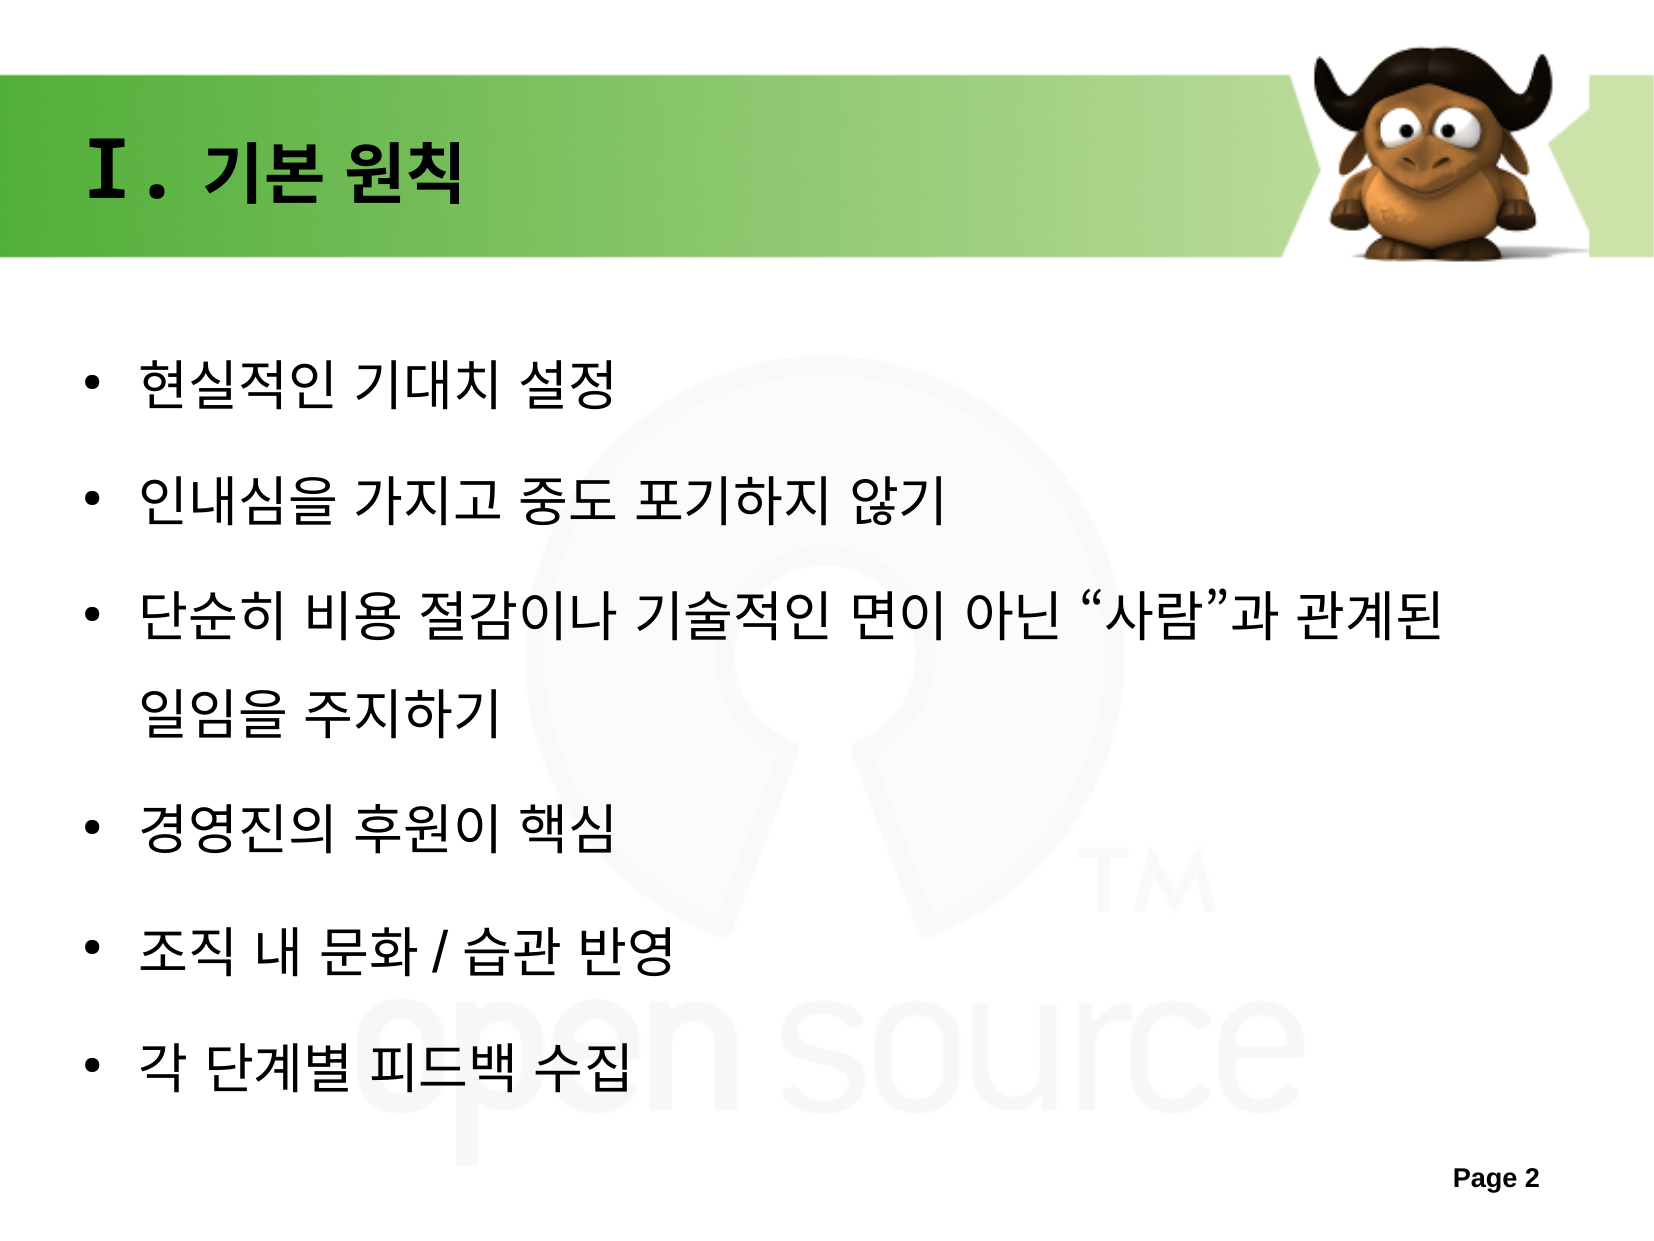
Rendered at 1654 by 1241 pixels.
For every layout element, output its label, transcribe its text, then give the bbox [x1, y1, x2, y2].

picture [0, 0, 1654, 1241]
list 현실적인 기대치 설정 인내심을 가지고 중도 포기하지 않기 단순히 비용 절감이나 기술적인 면이 아닌 “사람”과 관계된 일임을 주지하기 경영진의 후원이 핵심 조직 내 문화/습관 반영 각 단계별 피드백 수집 [82, 318, 1571, 1146]
title I.기본 원칙 [82, 61, 1571, 269]
